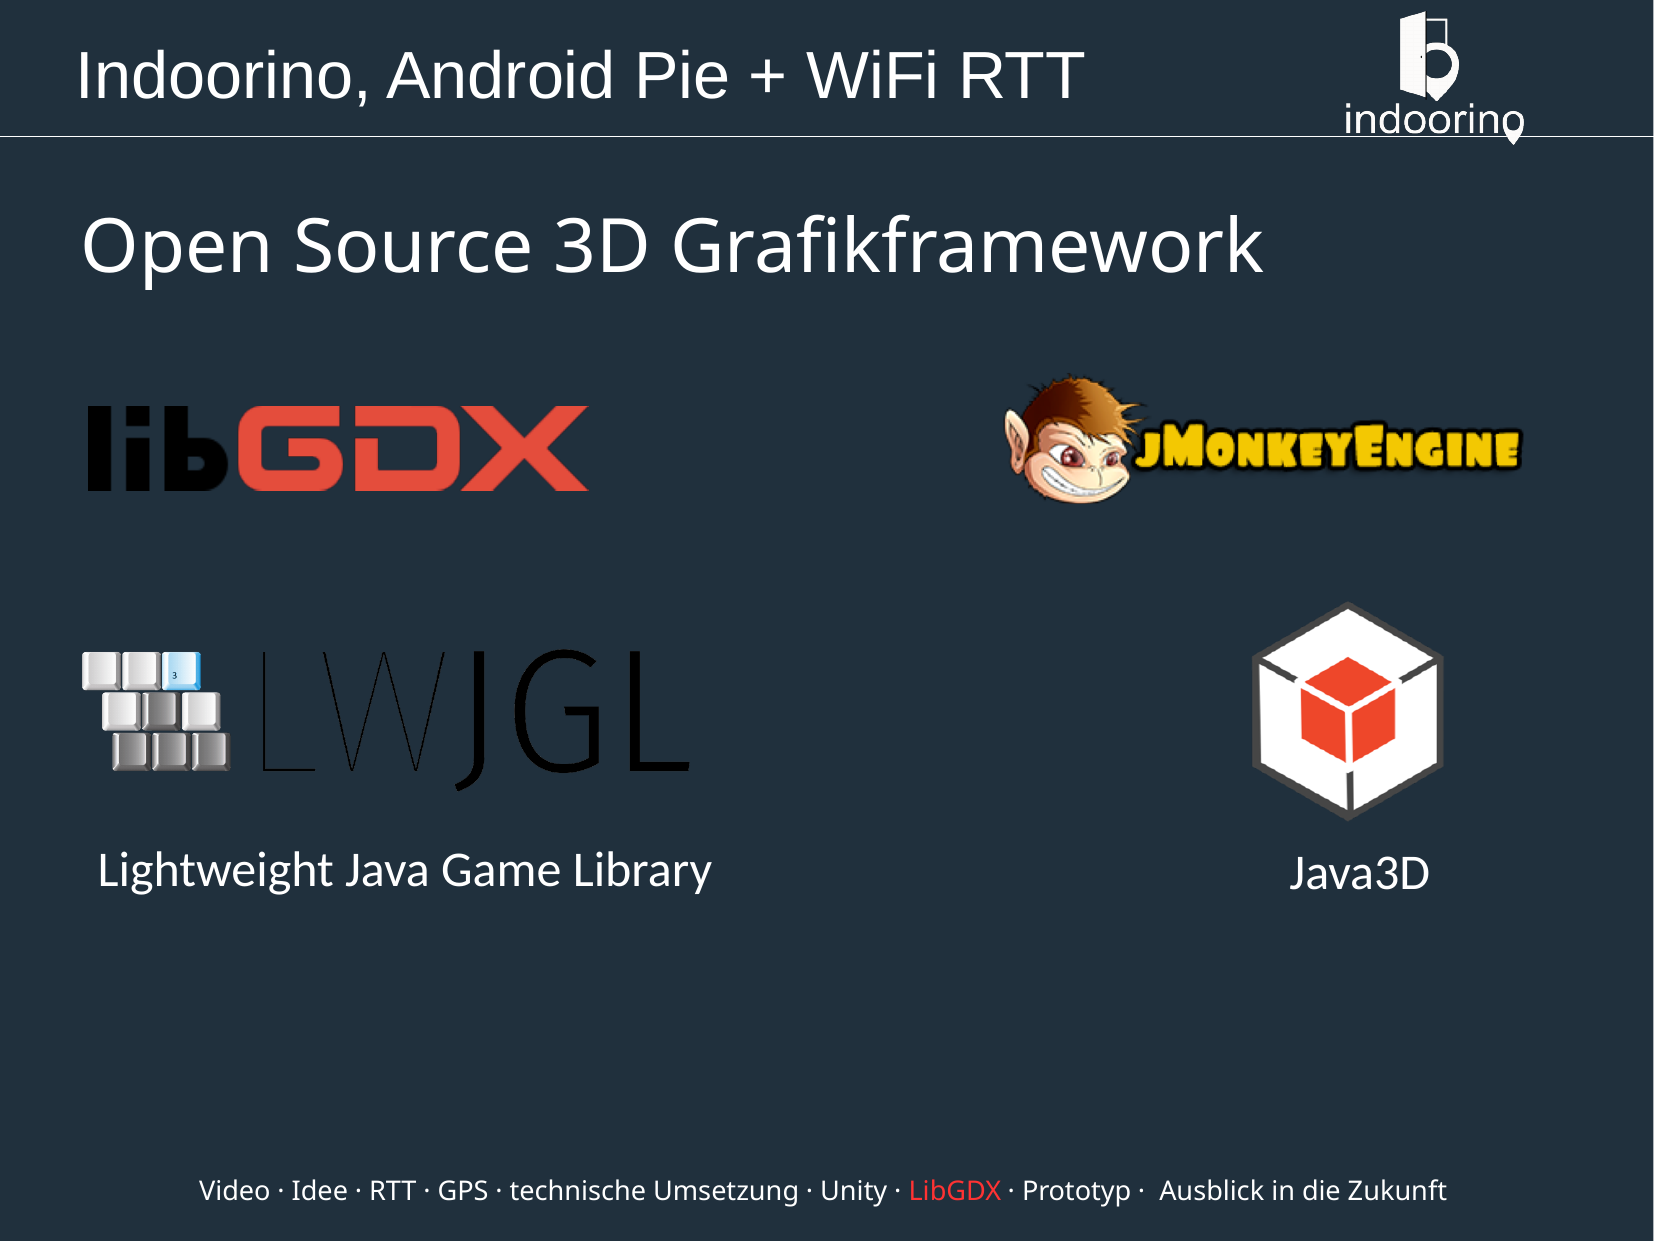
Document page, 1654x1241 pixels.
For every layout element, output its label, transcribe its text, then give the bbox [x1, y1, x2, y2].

text_box Lightweight Java Game Library [82, 836, 807, 895]
text_box Open Source 3D Grafikframework [80, 189, 1347, 302]
text_box Java3D [1407, 861, 1424, 885]
text_box Indoorino, Android Pie + WiFi RTT [0, 23, 1252, 127]
text_box Video · Idee · RTT · GPS · technische Umsetzung · Unity · LibGDX · Prototyp · Ausblick in die Zukunft [106, 1174, 1547, 1205]
picture [0, 0, 1654, 1241]
text_box Java3D [1274, 838, 1583, 911]
